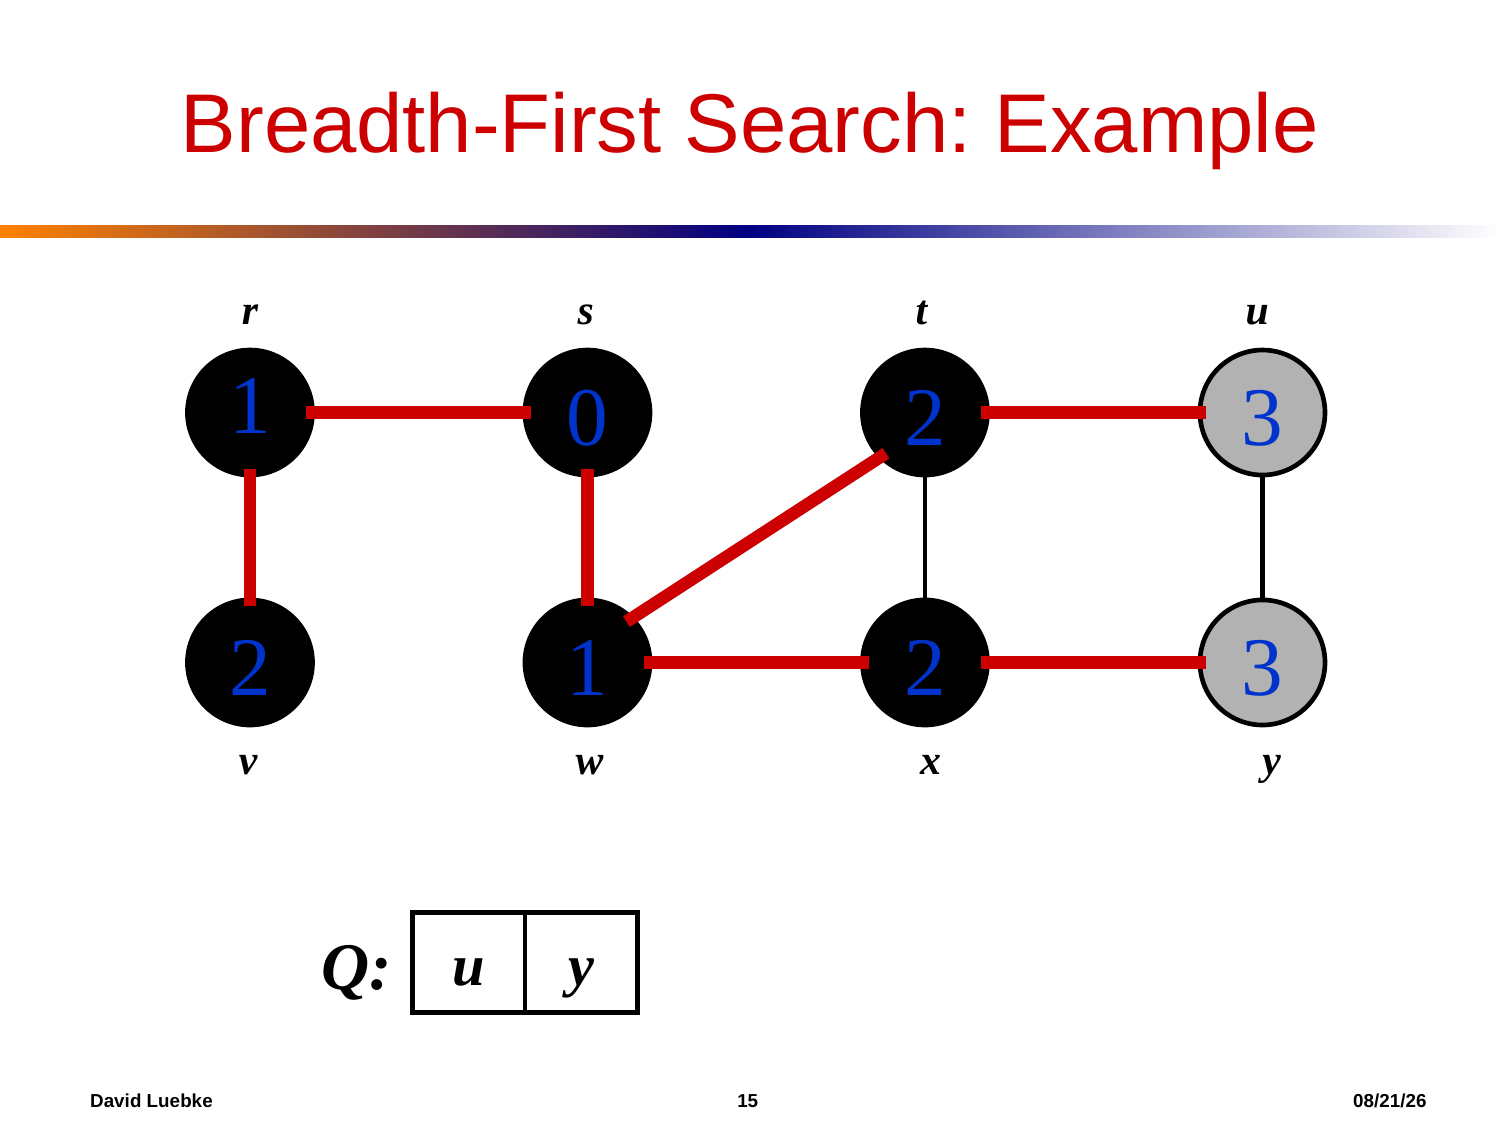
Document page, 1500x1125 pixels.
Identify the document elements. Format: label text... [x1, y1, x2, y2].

title Breadth-First Search: Example [75, 37, 1426, 201]
text_box 3 [1200, 600, 1326, 725]
text_box y [1247, 725, 1296, 791]
text_box t [900, 275, 942, 341]
text_box 0 [525, 350, 651, 475]
text_box 1 [187, 350, 313, 475]
text_box 1 [524, 600, 650, 725]
text_box x [905, 725, 956, 791]
text_box w [560, 725, 619, 791]
text_box 2 [187, 600, 313, 725]
text_box y [524, 912, 638, 1013]
text_box v [224, 725, 273, 791]
text_box s [562, 275, 609, 341]
text_box 2 [862, 600, 988, 725]
text_box 2 [862, 350, 988, 475]
text_box r [227, 275, 273, 341]
text_box u [412, 912, 524, 1013]
text_box u [1230, 275, 1284, 341]
text_box David Luebke <number> 03/10/19 [75, 1074, 1426, 1125]
text_box 3 [1200, 350, 1326, 475]
text_box Q: [299, 912, 412, 1013]
